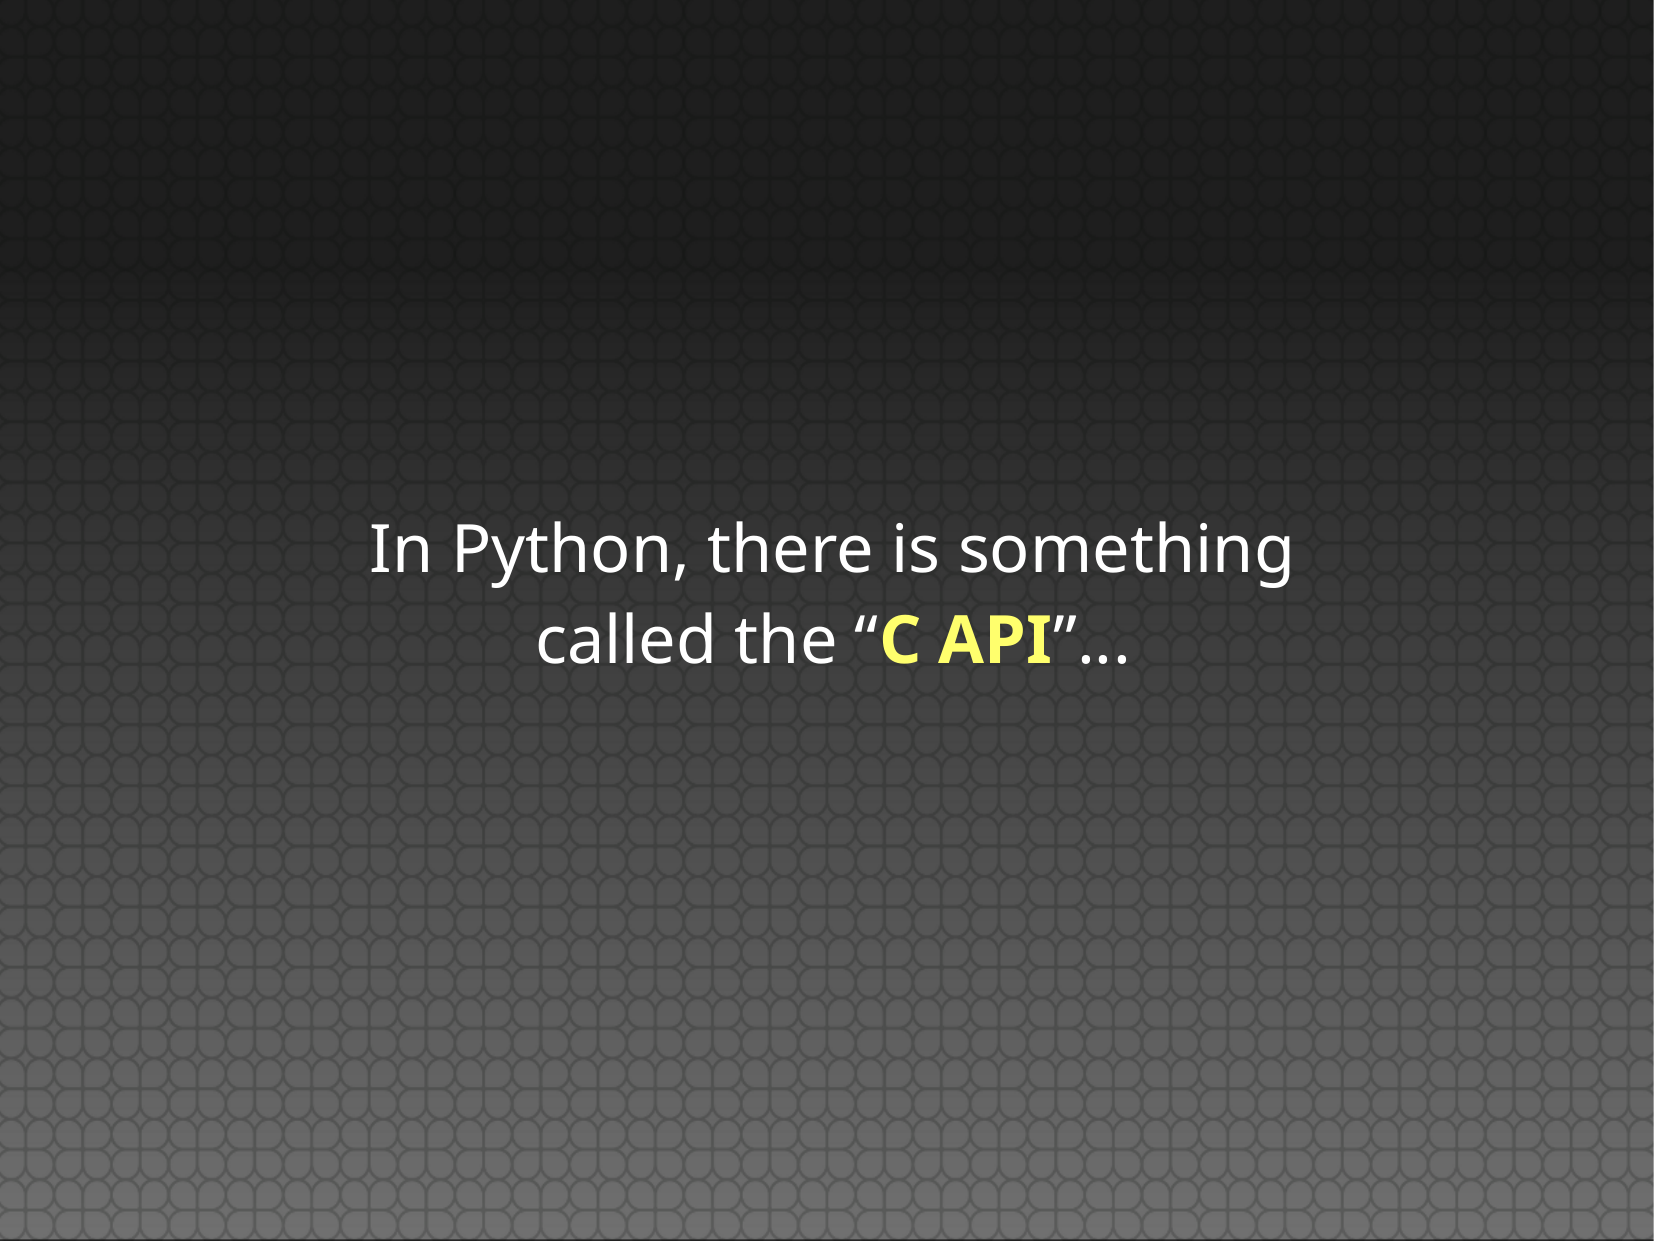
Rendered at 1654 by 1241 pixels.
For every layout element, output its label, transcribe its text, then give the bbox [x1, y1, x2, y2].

list In Python, there is something called the “C API”... [53, 501, 1542, 720]
picture [0, 0, 1654, 1241]
